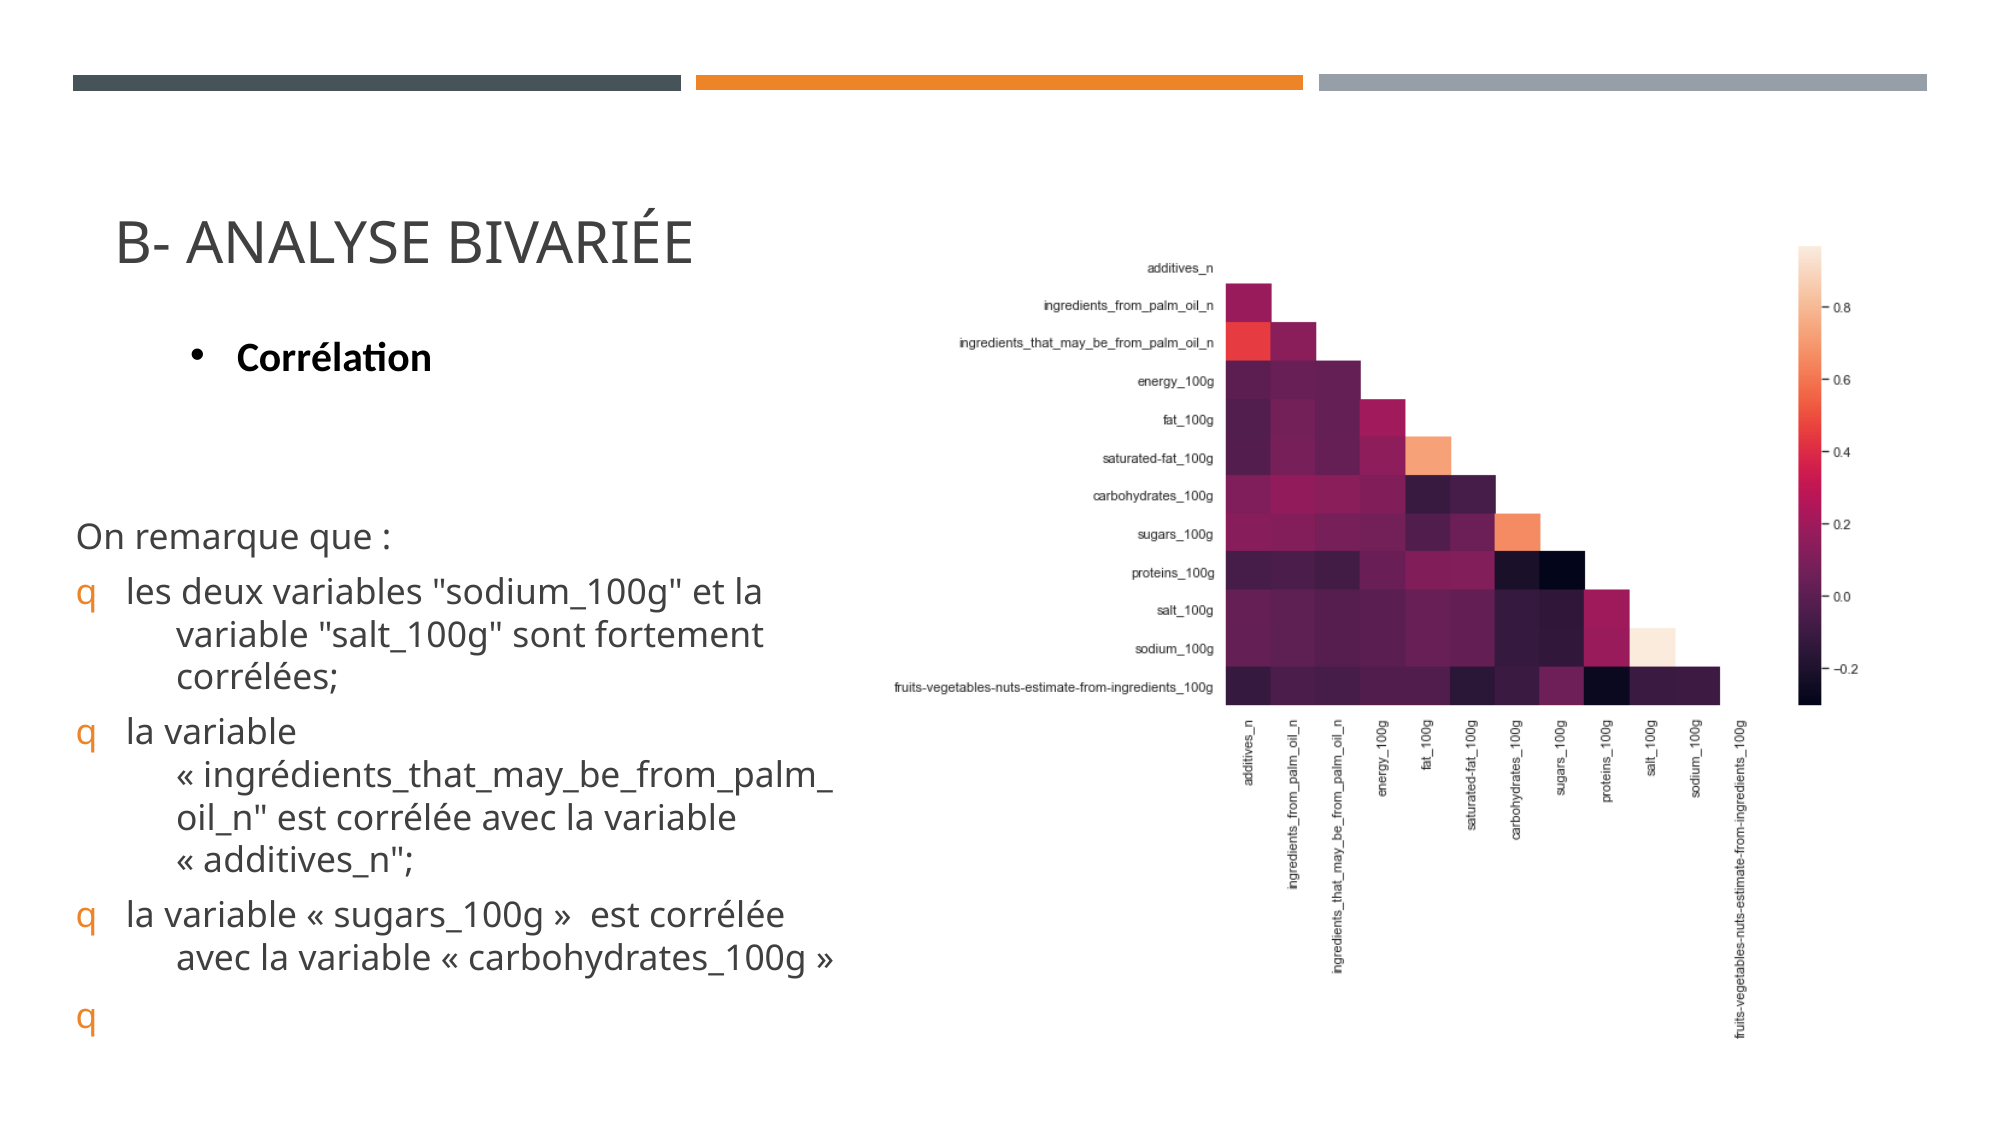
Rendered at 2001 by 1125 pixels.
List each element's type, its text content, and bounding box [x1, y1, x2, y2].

text_box Corrélation [175, 321, 675, 388]
title B- Analyse BIVARIée [100, 115, 908, 283]
list On remarque que : les deux variables "sodium_100g" et la variable "salt_100g" sont fortement corrélées; la variable « ingrédients_that_may_be_from_palm_oil_n" est corrélée avec la variable « additives_n"; la variable « sugars_100g » est corrélée avec la variable « carbohydrates_100g » [60, 426, 850, 1069]
picture [886, 239, 1866, 1045]
